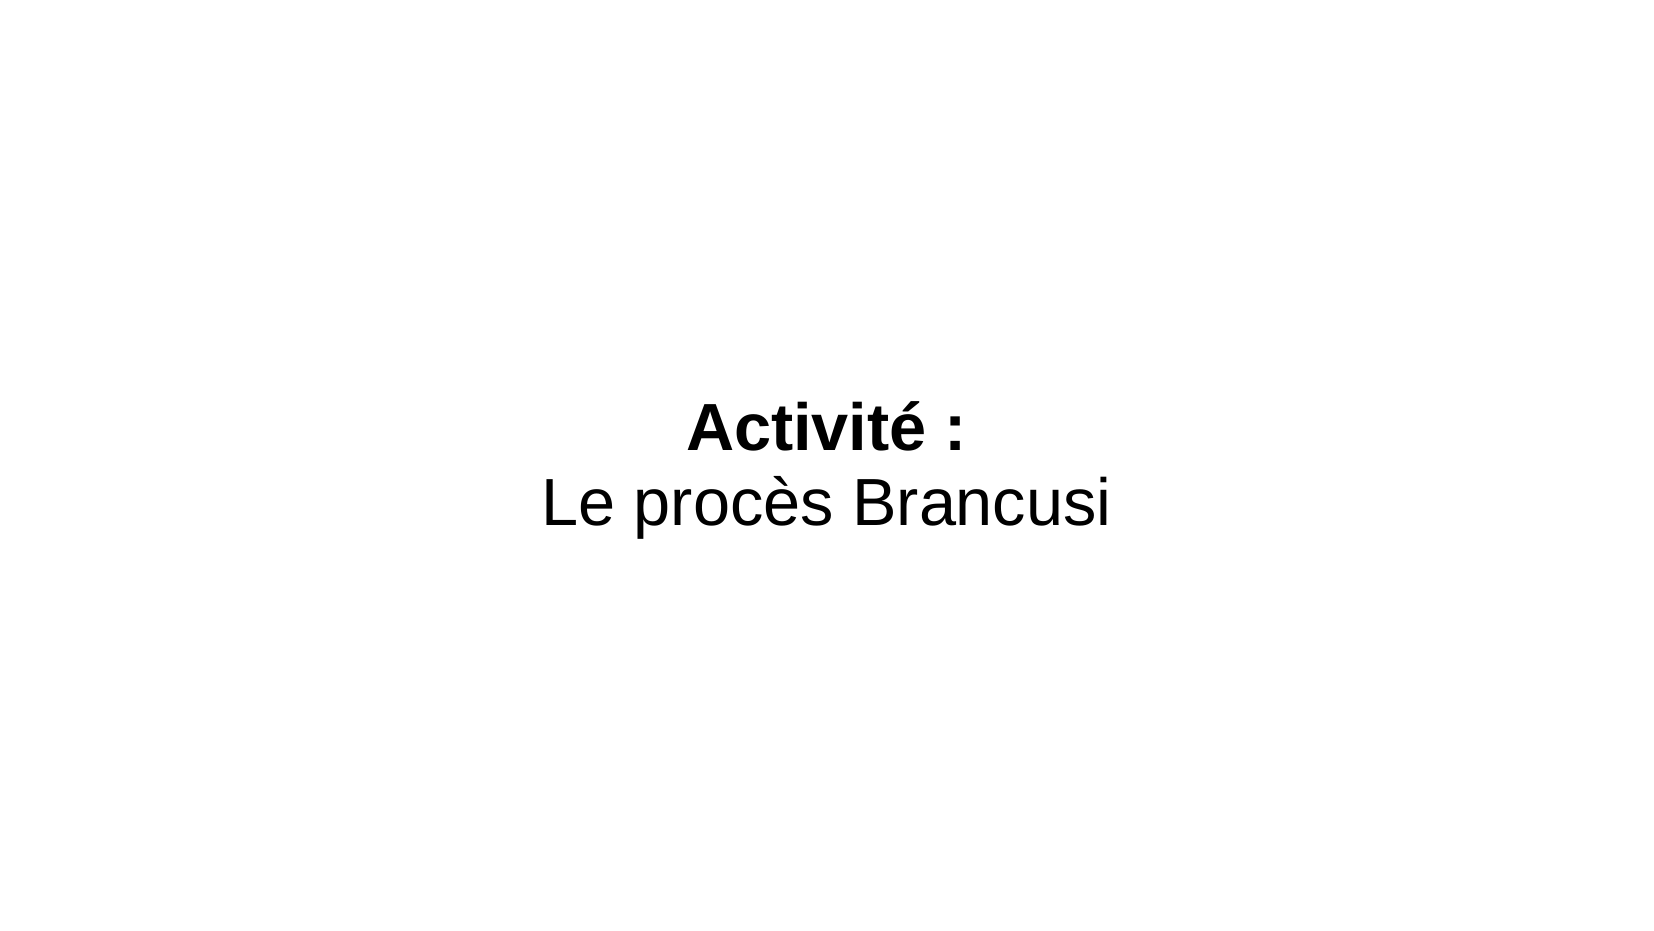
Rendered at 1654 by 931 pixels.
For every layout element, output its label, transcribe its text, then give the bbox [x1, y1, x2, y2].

text_box Activité : Le procès Brancusi [0, 0, 1654, 931]
